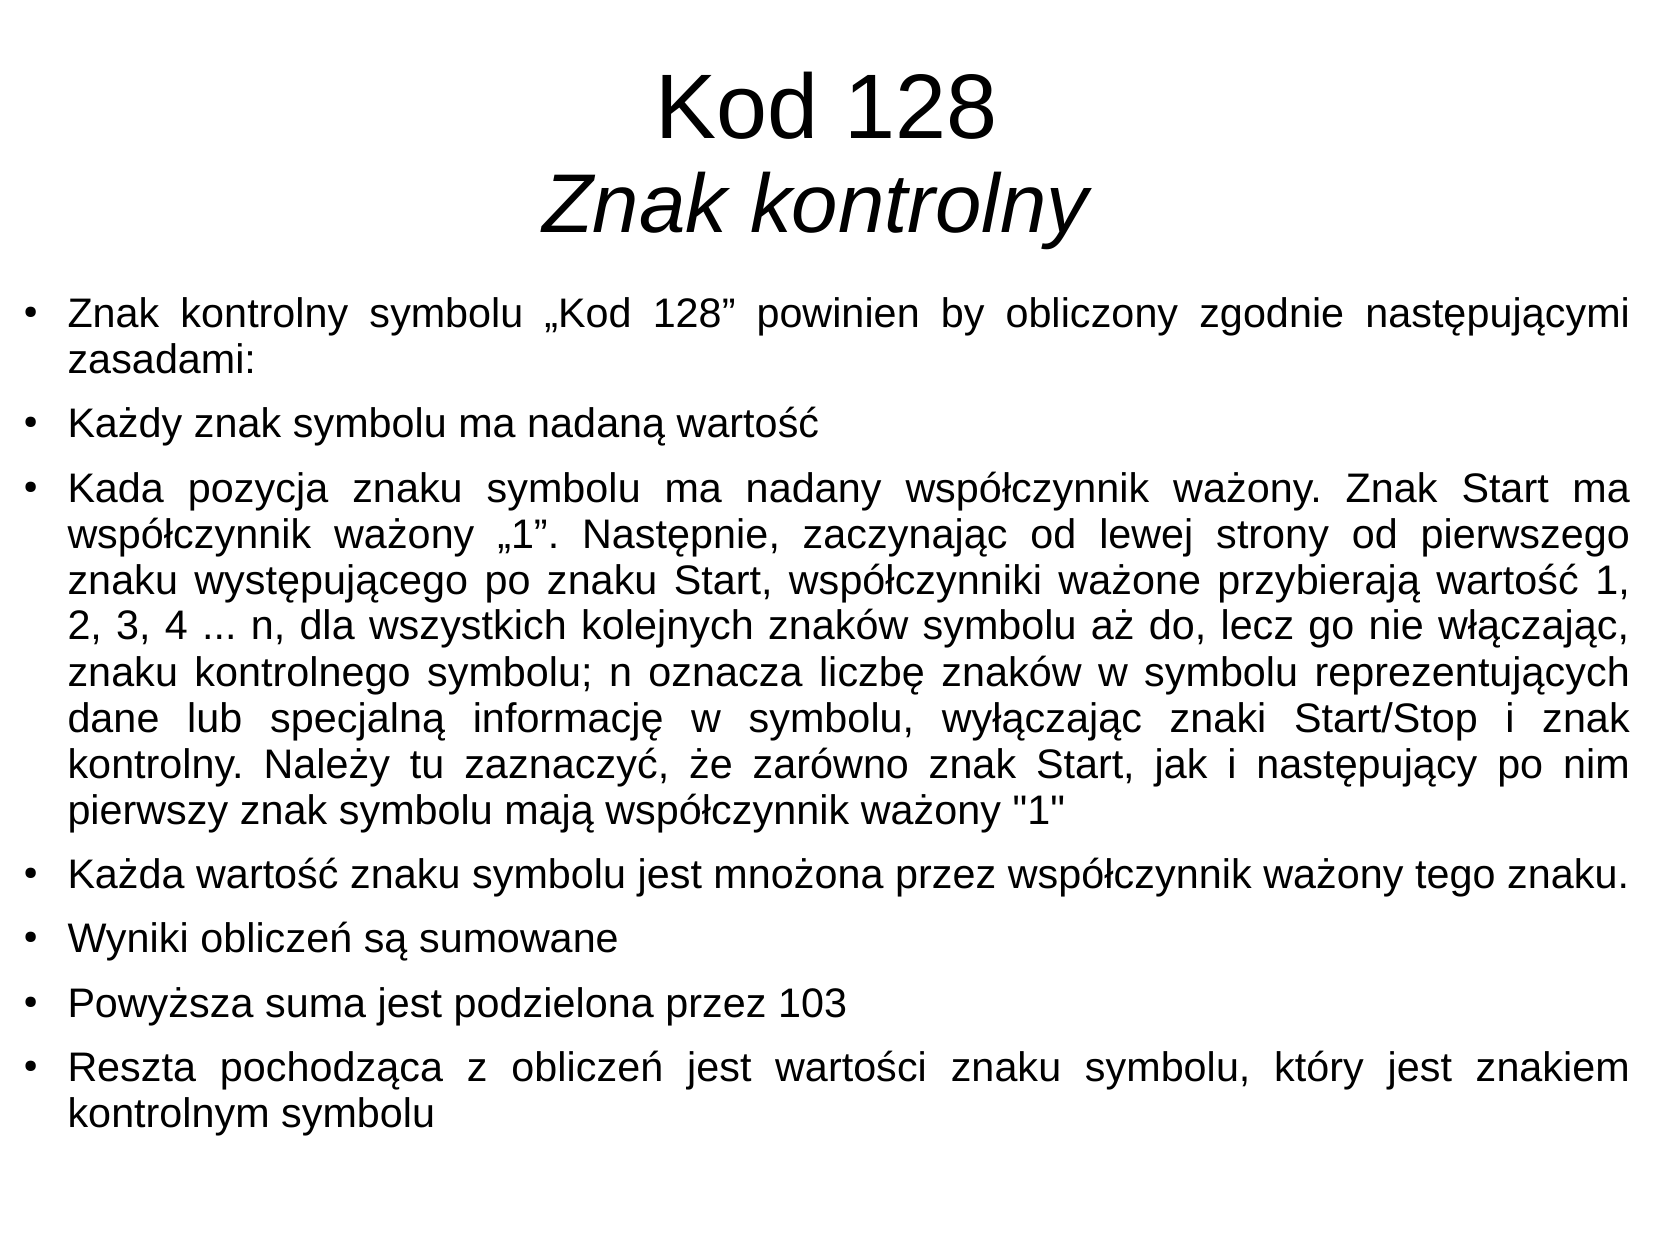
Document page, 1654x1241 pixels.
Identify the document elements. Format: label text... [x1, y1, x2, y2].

list Znak kontrolny symbolu „Kod 128” powinien by obliczony zgodnie następującymi zasadami: Każdy znak symbolu ma nadaną wartość Kada pozycja znaku symbolu ma nadany współczynnik ważony. Znak Start ma współczynnik ważony „1”. Następnie, zaczynając od lewej strony od pierwszego znaku występującego po znaku Start, współczynniki ważone przybierają wartość 1, 2, 3, 4 ... n, dla wszystkich kolejnych znaków symbolu aż do, lecz go nie włączając, znaku kontrolnego symbolu; n oznacza liczbę znaków w symbolu reprezentujących dane lub specjalną informację w symbolu, wyłączając znaki Start/Stop i znak kontrolny. Należy tu zaznaczyć, że zarówno znak Start, jak i następujący po nim pierwszy znak symbolu mają współczynnik ważony "1" Każda wartość znaku symbolu jest mnożona przez współczynnik ważony tego znaku. Wyniki obliczeń są sumowane Powyższa suma jest podzielona przez 103 Reszta pochodząca z obliczeń jest wartości znaku symbolu, który jest znakiem kontrolnym symbolu [23, 290, 1630, 1193]
title Kod 128 Znak kontrolny [82, 49, 1571, 257]
